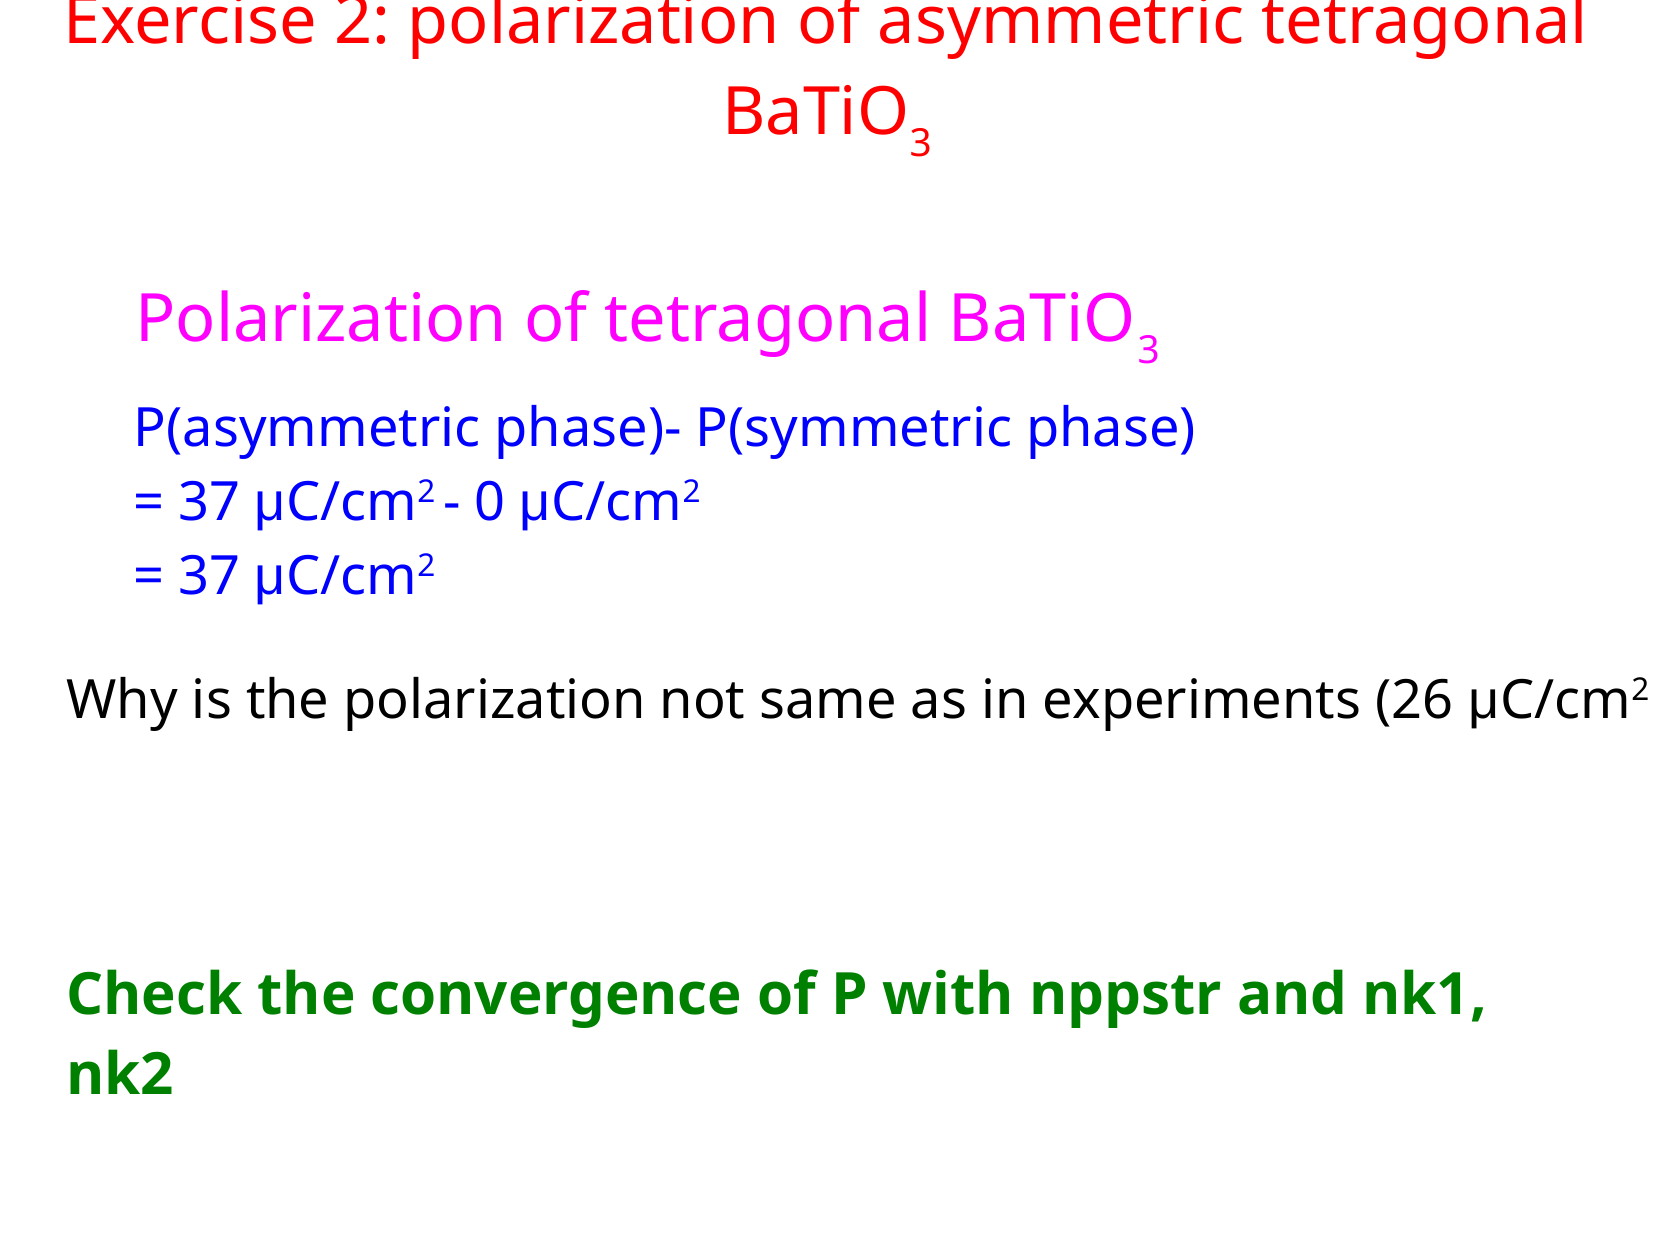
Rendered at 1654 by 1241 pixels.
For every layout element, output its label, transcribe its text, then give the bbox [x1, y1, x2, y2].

text_box P(asymmetric phase)- P(symmetric phase) = 37 μC/cm2 - 0 μC/cm2 = 37 μC/cm2 [116, 378, 1119, 639]
text_box Why is the polarization not same as in experiments (26 μC/cm2 )? [48, 649, 1599, 751]
text_box Check the convergence of P with nppstr and nk1, nk2 [48, 942, 1578, 1047]
title Exercise 2: polarization of asymmetric tetragonal BaTiO3 [17, 0, 1636, 174]
text_box Polarization of tetragonal BaTiO3 [117, 259, 1264, 392]
